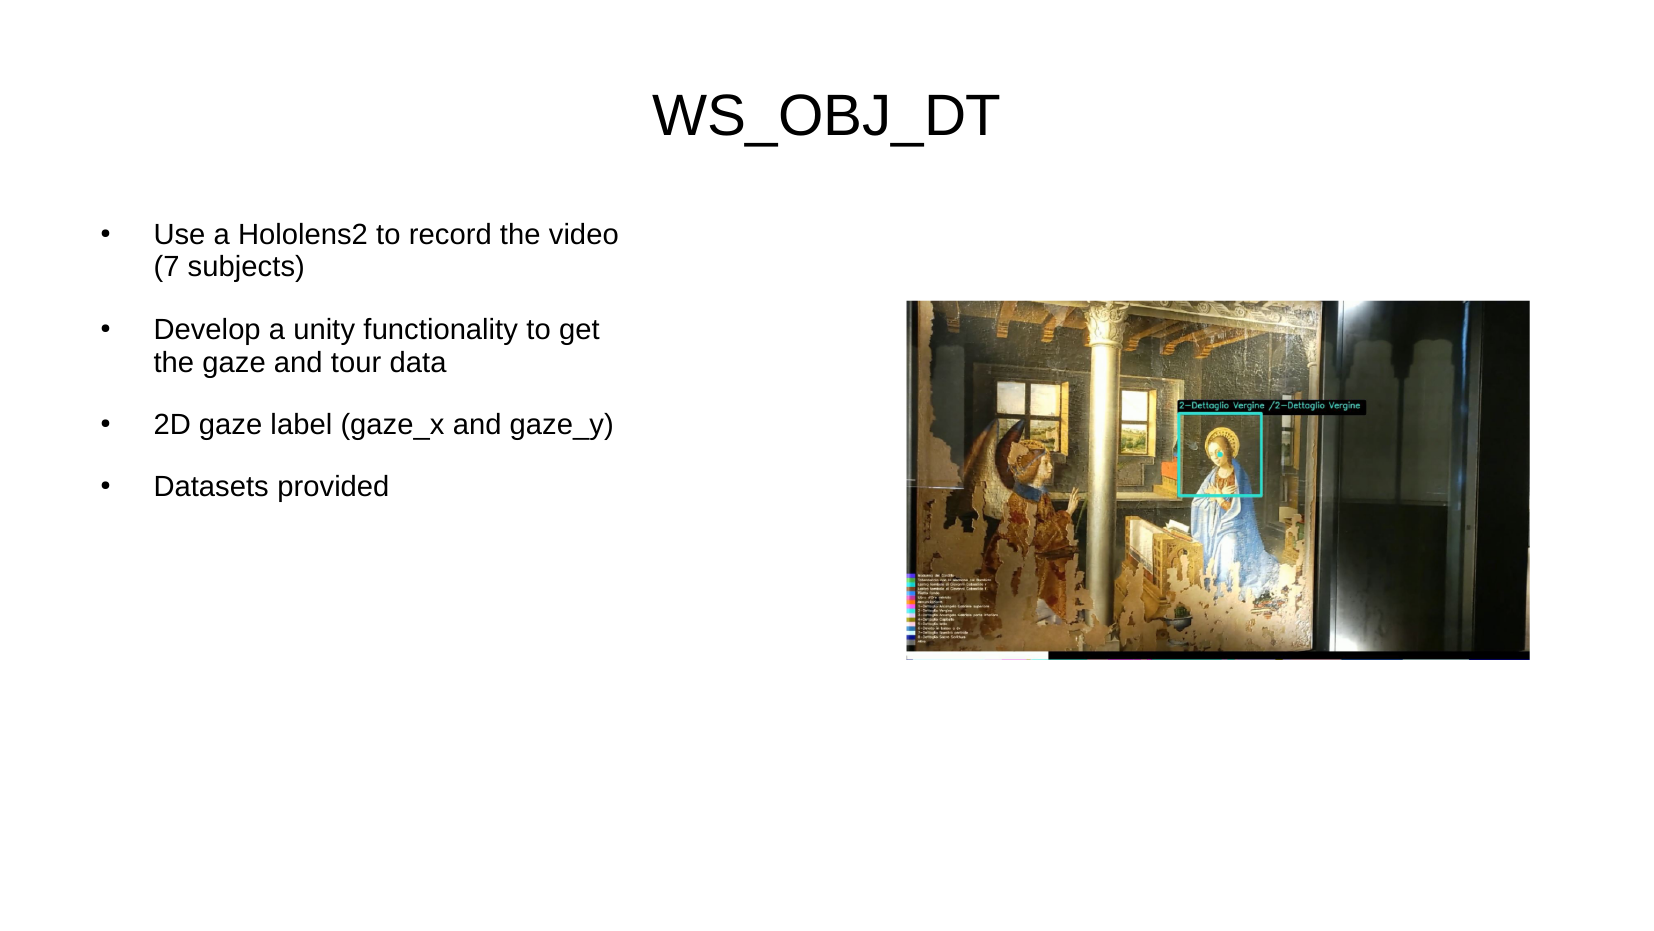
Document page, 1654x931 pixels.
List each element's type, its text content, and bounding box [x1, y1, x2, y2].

title WS_OBJ_DT [82, 37, 1571, 193]
list Use a Hololens2 to record the video (7 subjects) Develop a unity functionality to get the gaze and tour data 2D gaze label (gaze_x and gaze_y) Datasets provided [82, 217, 631, 758]
picture [904, 298, 1531, 661]
